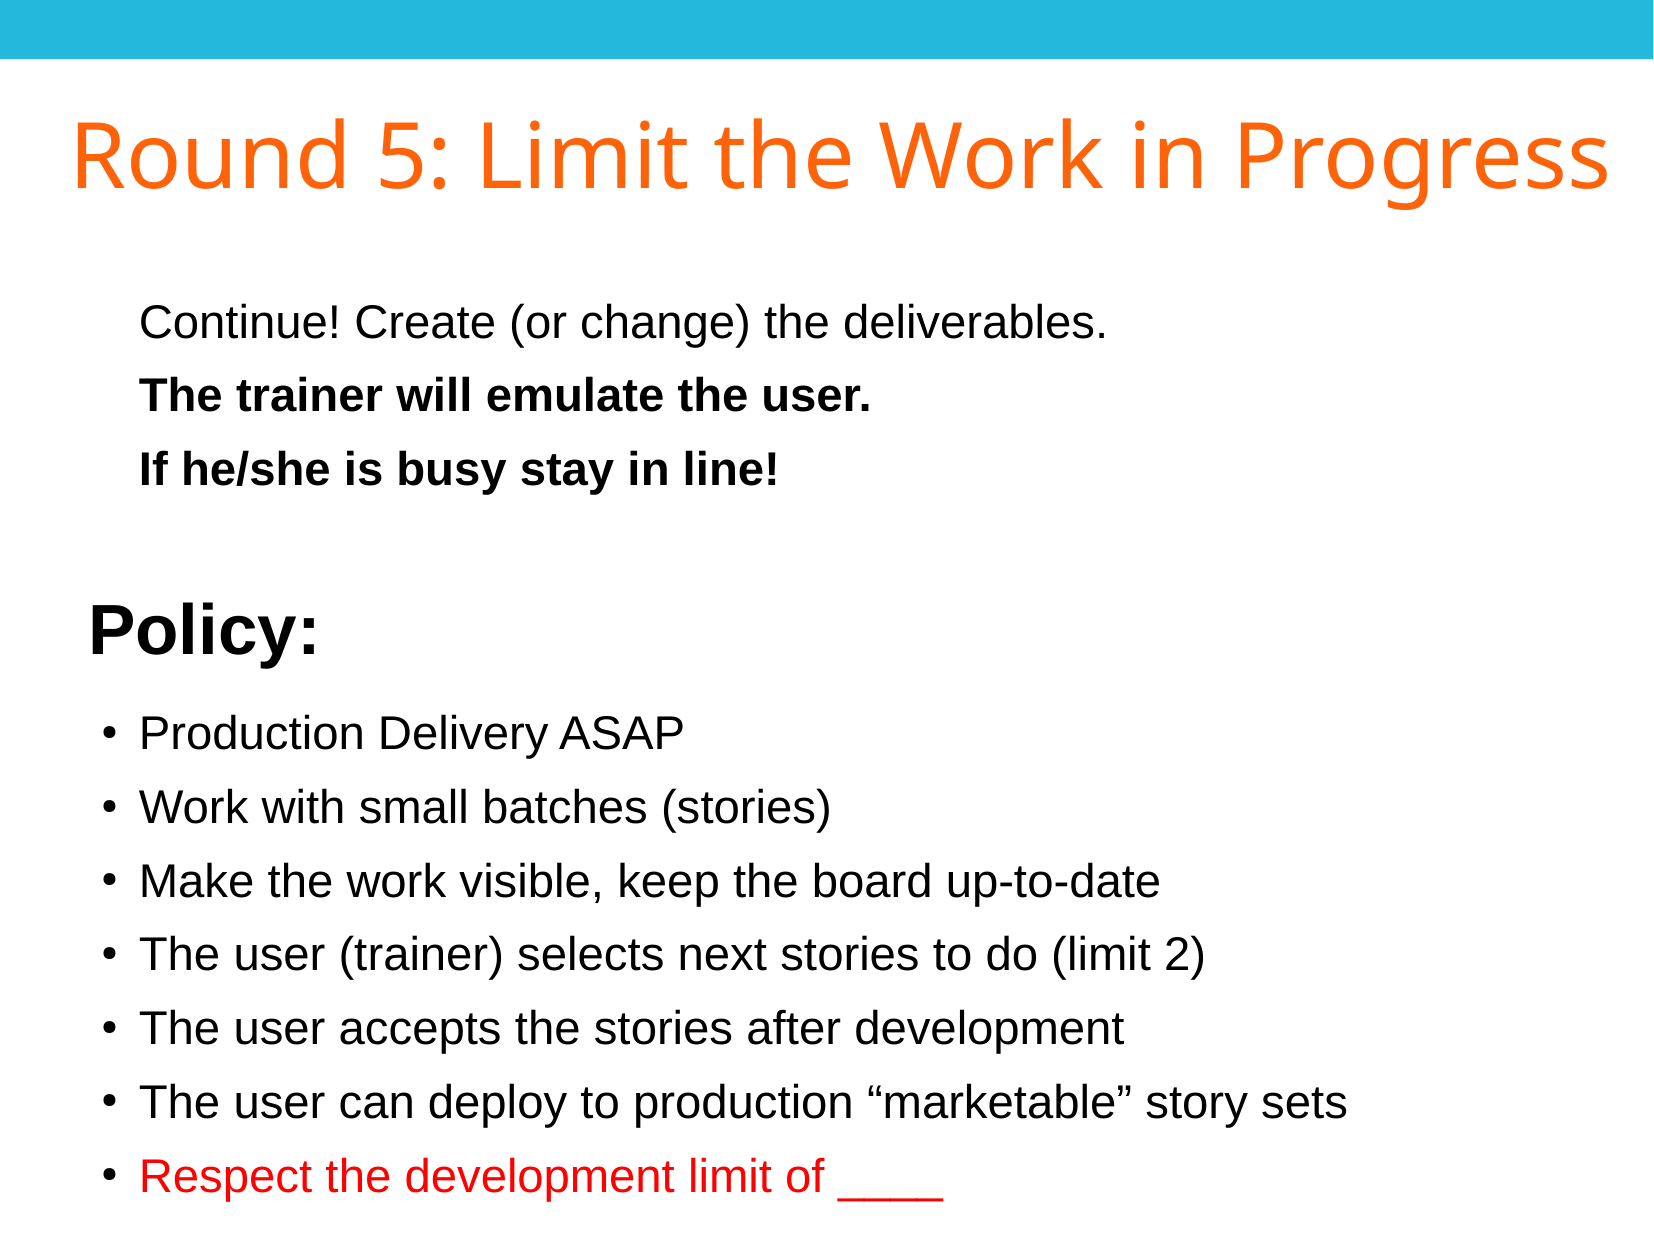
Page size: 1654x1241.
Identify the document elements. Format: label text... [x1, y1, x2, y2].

list Continue! Create (or change) the deliverables. The trainer will emulate the user. If he/she is busy stay in line! Policy: Production Delivery ASAP Work with small batches (stories) Make the work visible, keep the board up-to-date The user (trainer) selects next stories to do (limit 2) The user accepts the stories after development The user can deploy to production “marketable” story sets Respect the development limit of ____ [88, 295, 1577, 1205]
title Round 5: Limit the Work in Progress [29, 49, 1654, 257]
